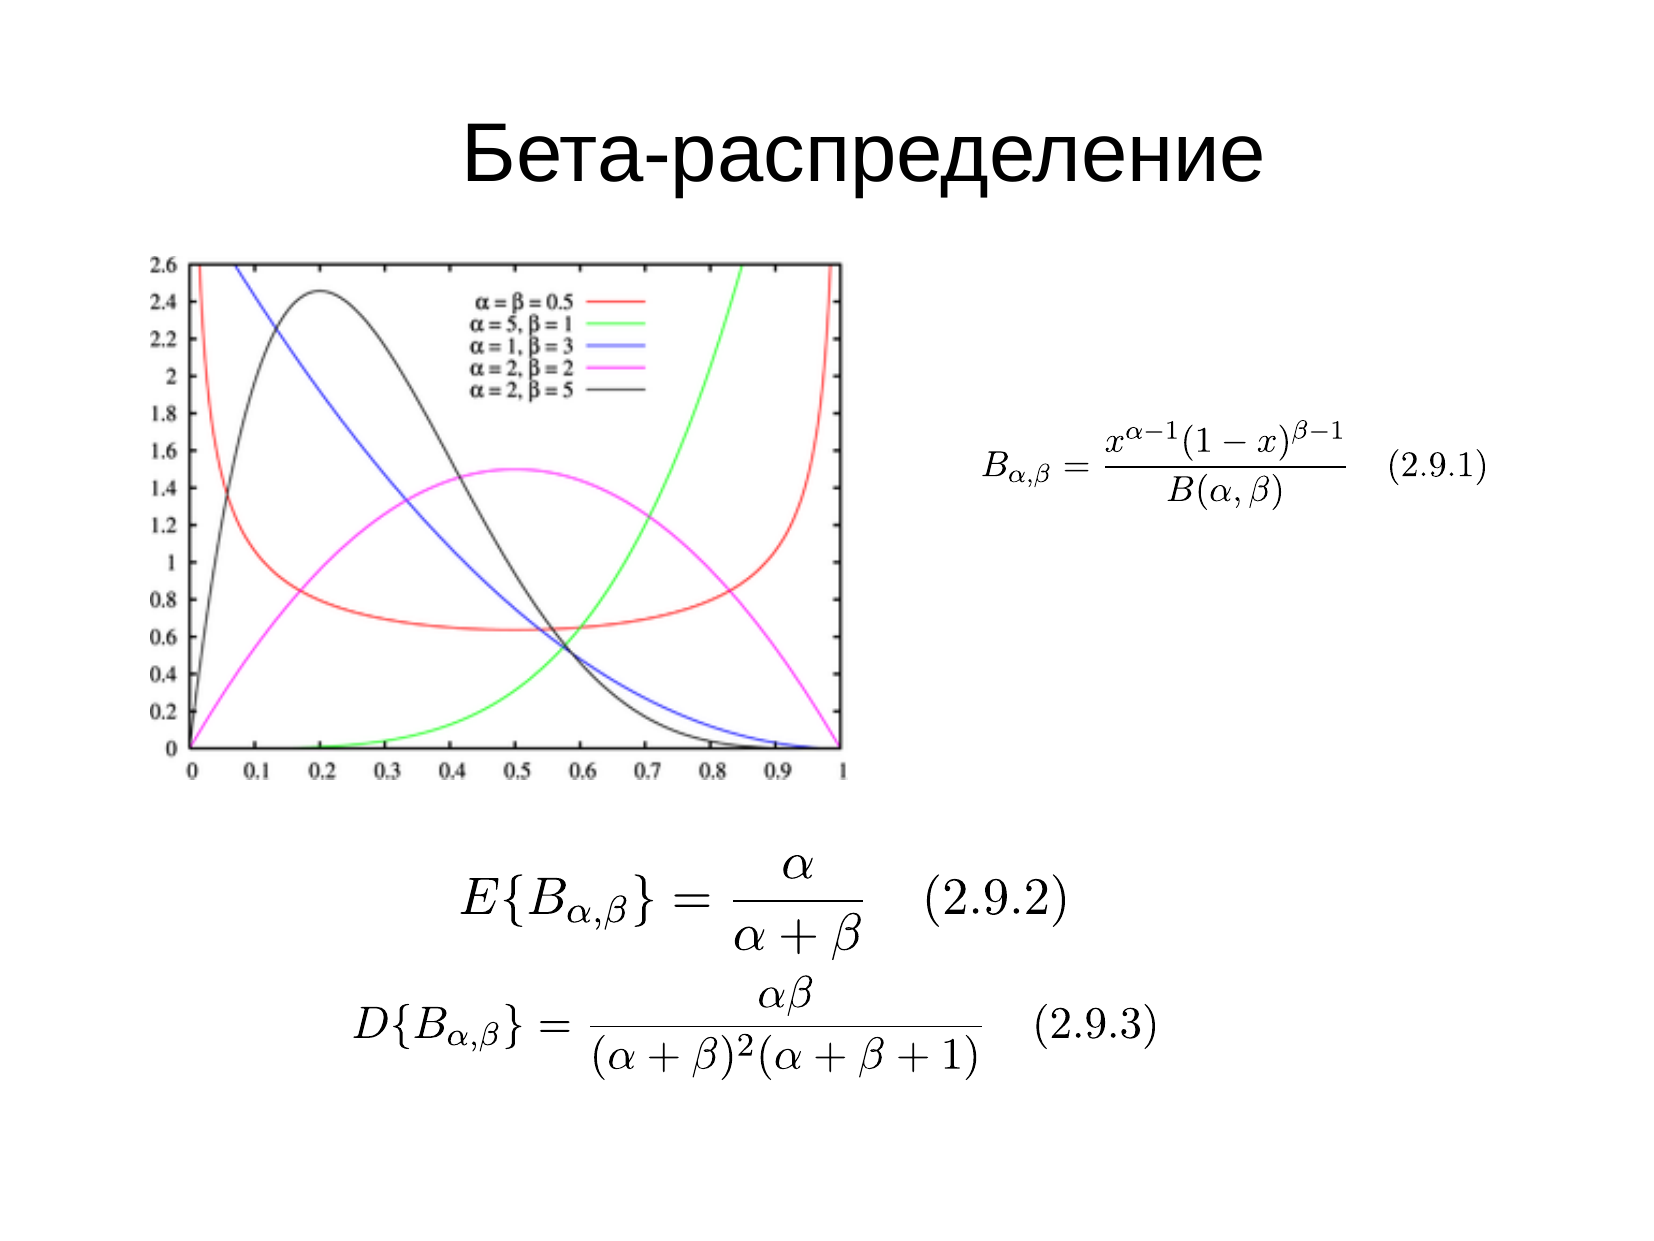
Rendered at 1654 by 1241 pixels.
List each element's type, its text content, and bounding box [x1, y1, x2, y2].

picture [458, 855, 1066, 961]
picture [980, 420, 1486, 511]
title Бета-распределение [82, 49, 1571, 257]
picture [351, 975, 1156, 1081]
picture [150, 256, 848, 781]
